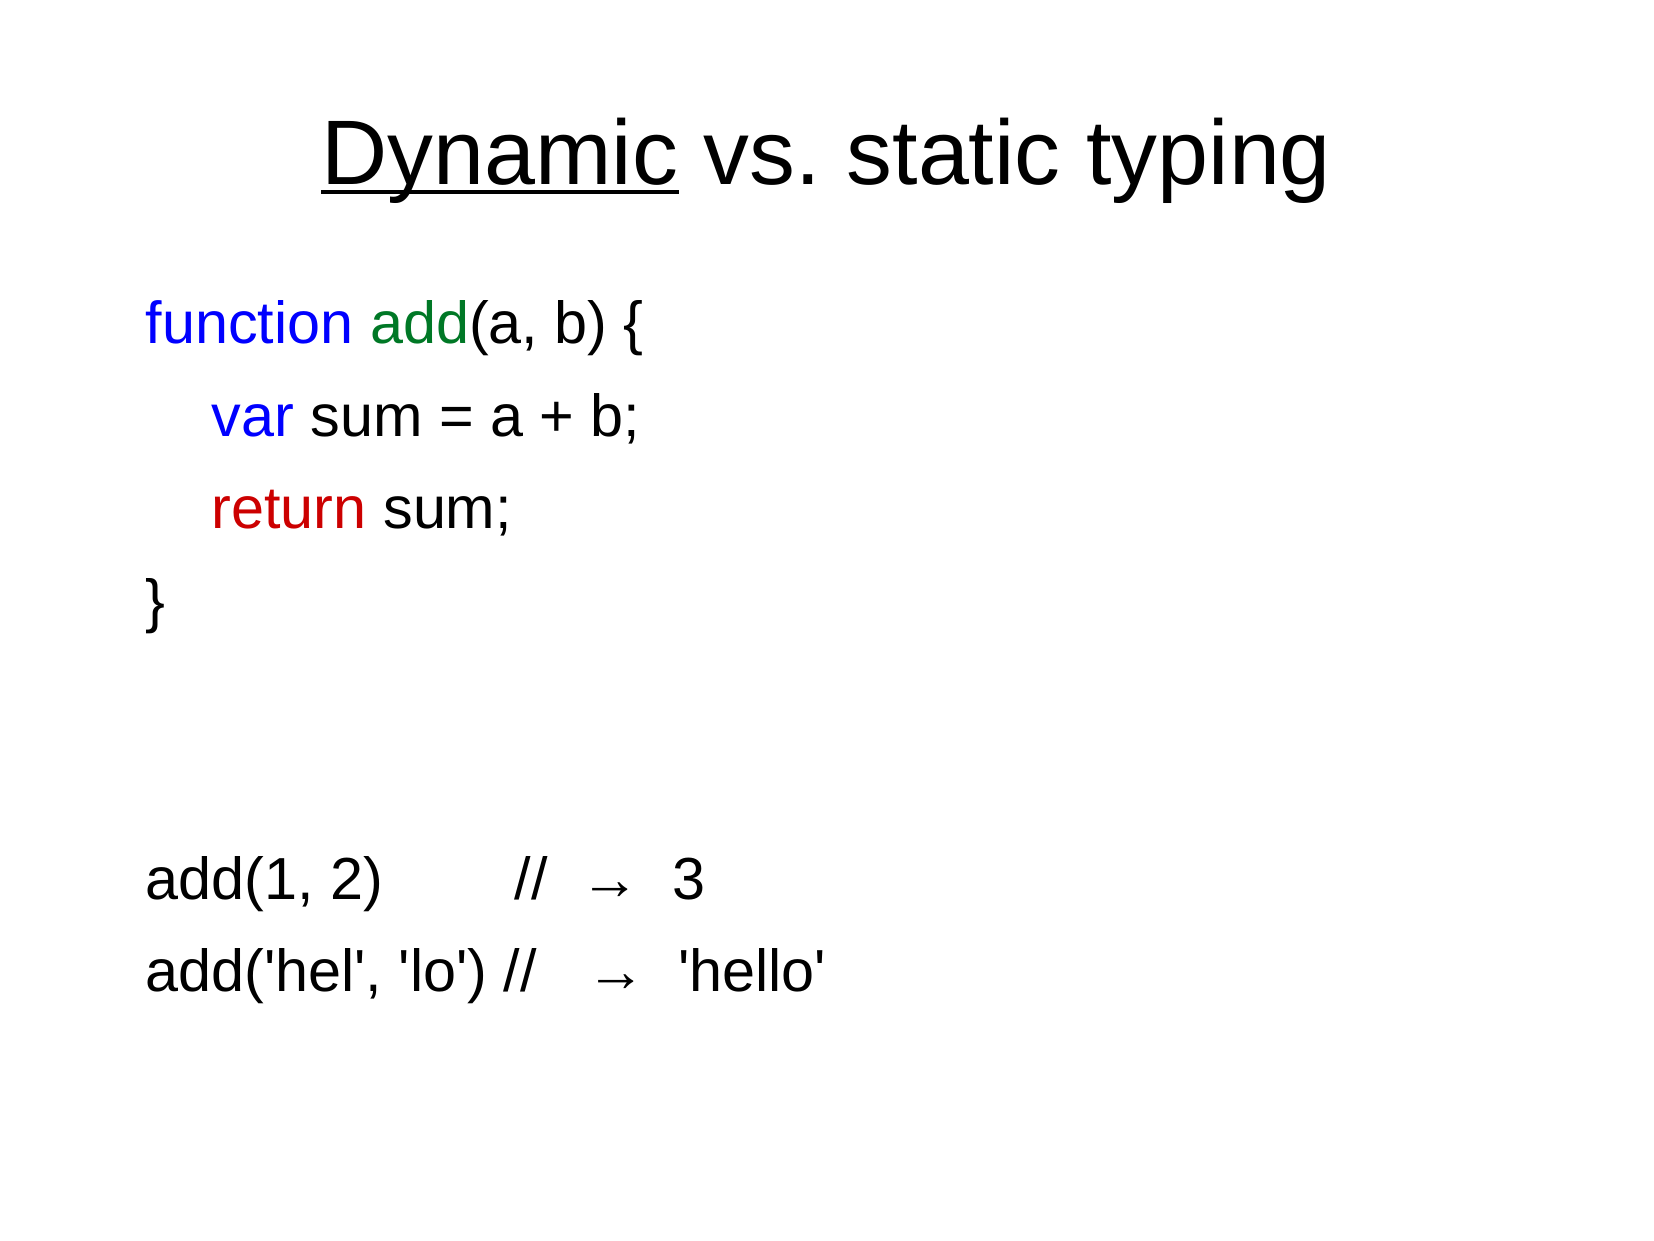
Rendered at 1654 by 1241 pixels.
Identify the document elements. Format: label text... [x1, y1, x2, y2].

title Dynamic vs. static typing [82, 49, 1571, 257]
list function add(a, b) { var sum = a + b; return sum; } add(1, 2) // → 3 add('hel', 'lo') // → 'hello' [82, 290, 1571, 1010]
